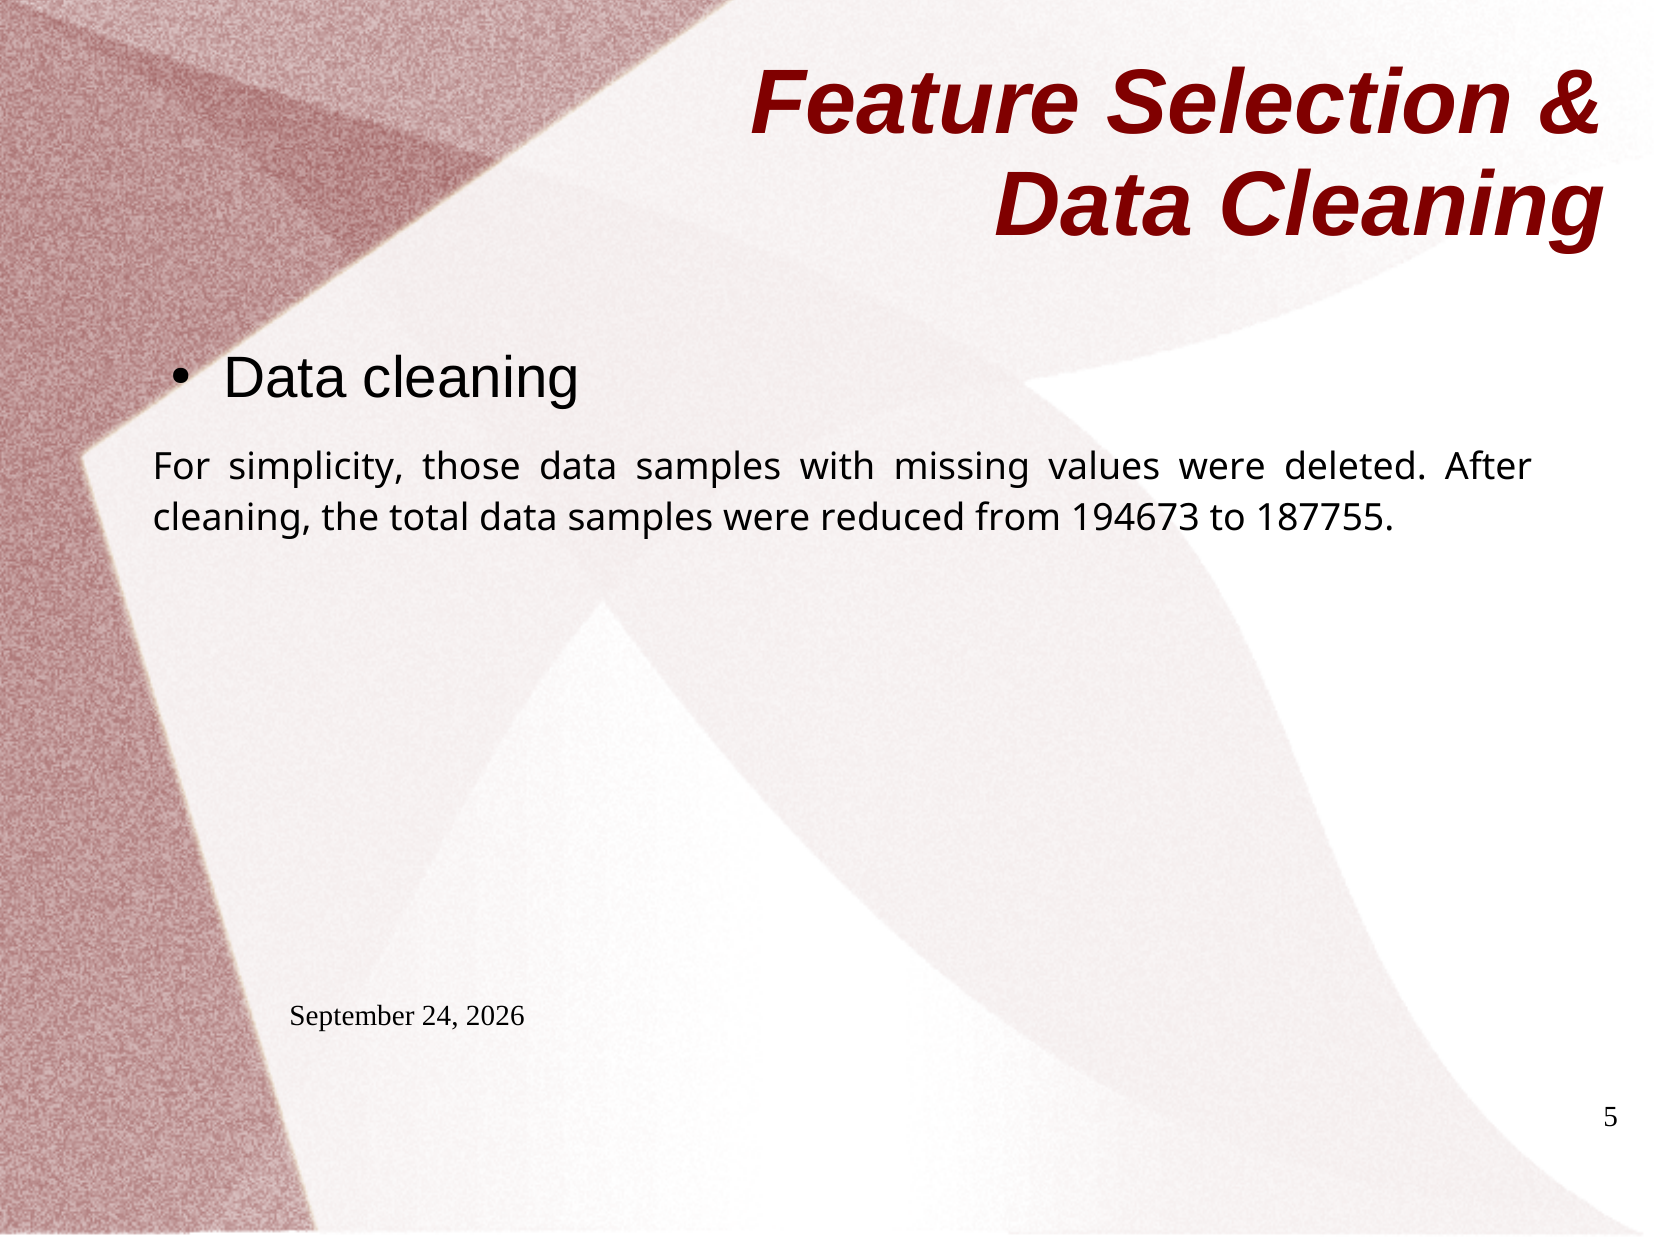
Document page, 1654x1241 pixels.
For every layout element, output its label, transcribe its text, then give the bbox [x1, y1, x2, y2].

title Feature Selection & Data Cleaning [596, 49, 1607, 257]
list Data cleaning For simplicity, those data samples with missing values were deleted. After cleaning, the total data samples were reduced from 194673 to 187755. [152, 344, 1534, 976]
picture [0, 0, 1654, 1241]
